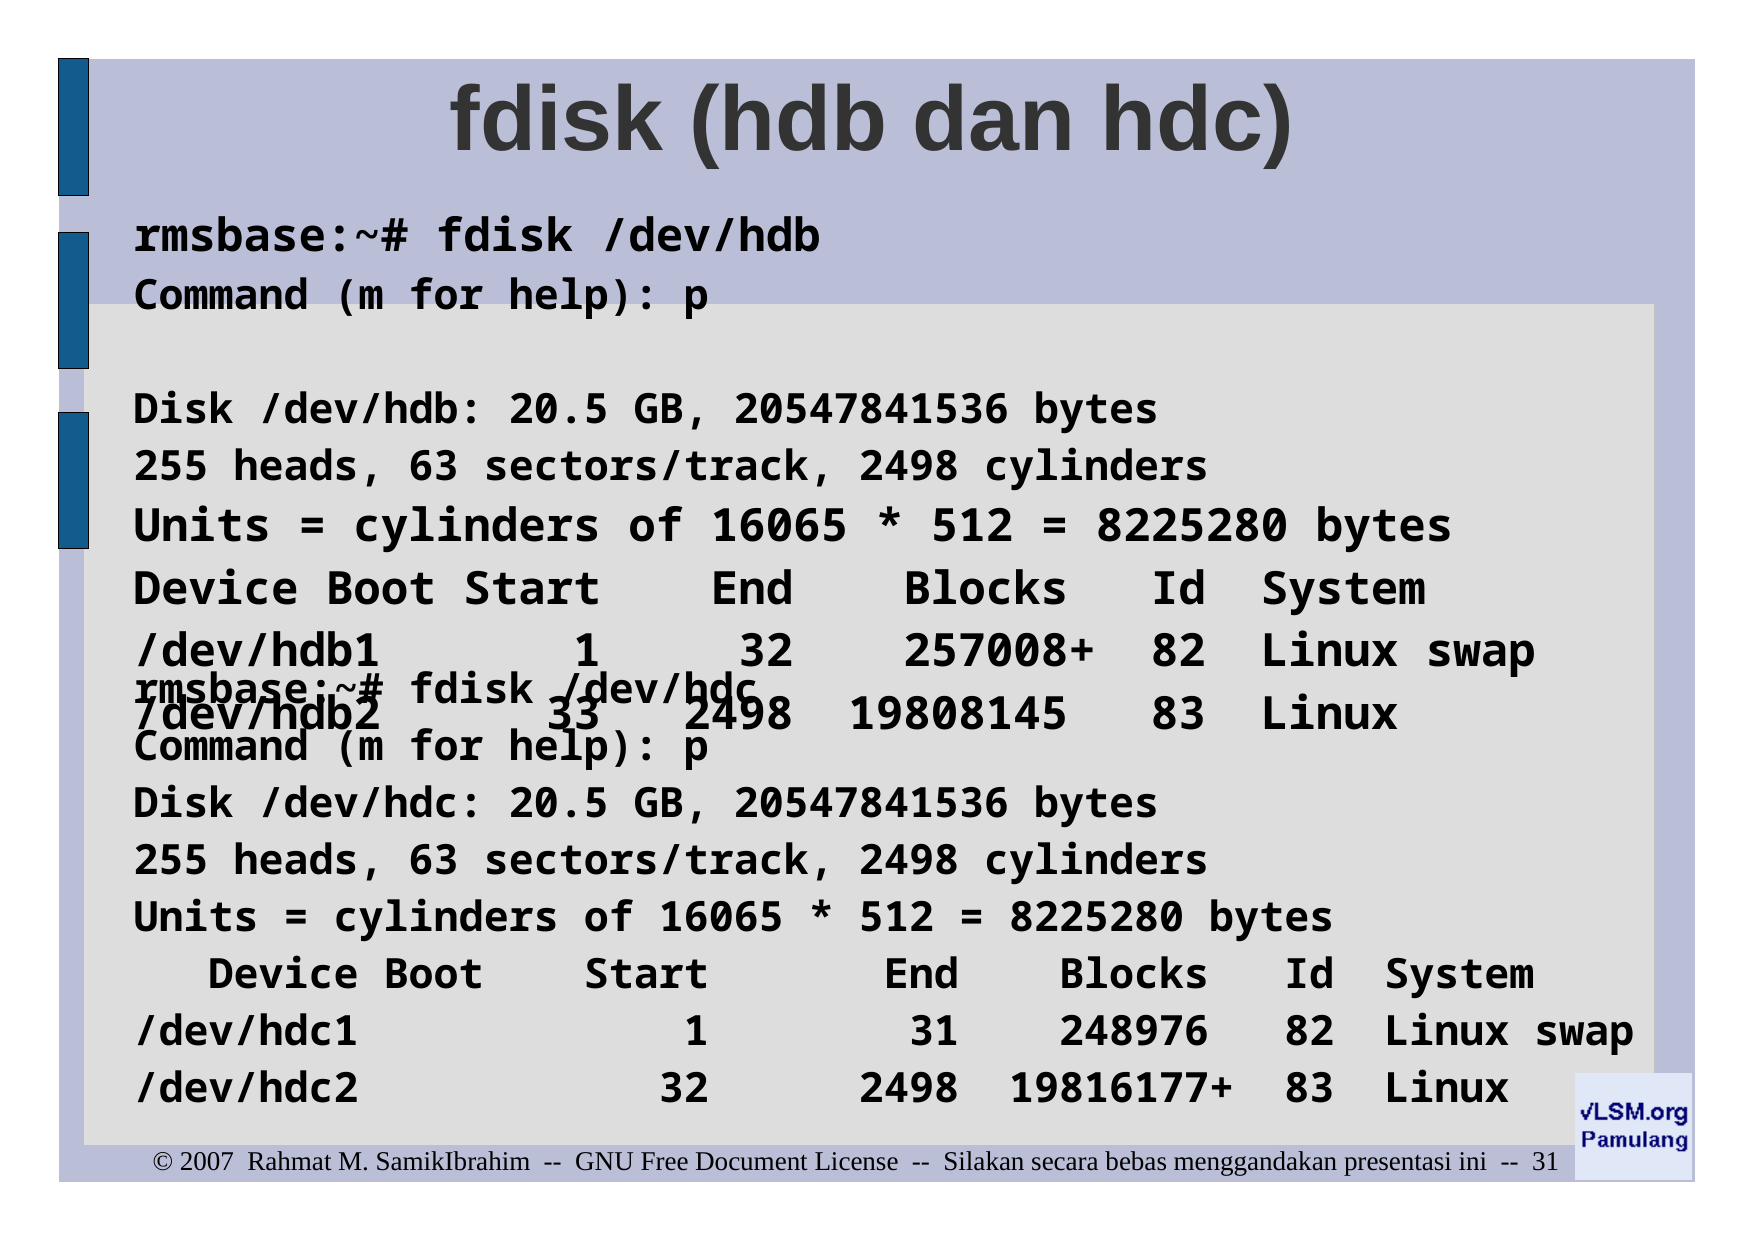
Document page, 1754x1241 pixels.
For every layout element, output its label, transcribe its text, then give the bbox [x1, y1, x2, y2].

text_box rmsbase:~# fdisk /dev/hdc Command (m for help): p Disk /dev/hdc: 20.5 GB, 20547841536 bytes 255 heads, 63 sectors/track, 2498 cylinders Units = cylinders of 16065 * 512 = 8225280 bytes Device Boot Start End Blocks Id System /dev/hdc1 1 31 248976 82 Linux swap /dev/hdc2 32 2498 19816177+ 83 Linux [133, 658, 1652, 1074]
picture [1575, 1073, 1692, 1180]
text_box rmsbase:~# fdisk /dev/hdb Command (m for help): p Disk /dev/hdb: 20.5 GB, 20547841536 bytes 255 heads, 63 sectors/track, 2498 cylinders Units = cylinders of 16065 * 512 = 8225280 bytes Device Boot Start End Blocks Id System /dev/hdb1 1 32 257008+ 82 Linux swap /dev/hdb2 33 2498 19808145 83 Linux [133, 202, 1573, 658]
title fdisk (hdb dan hdc) [171, 58, 1574, 179]
